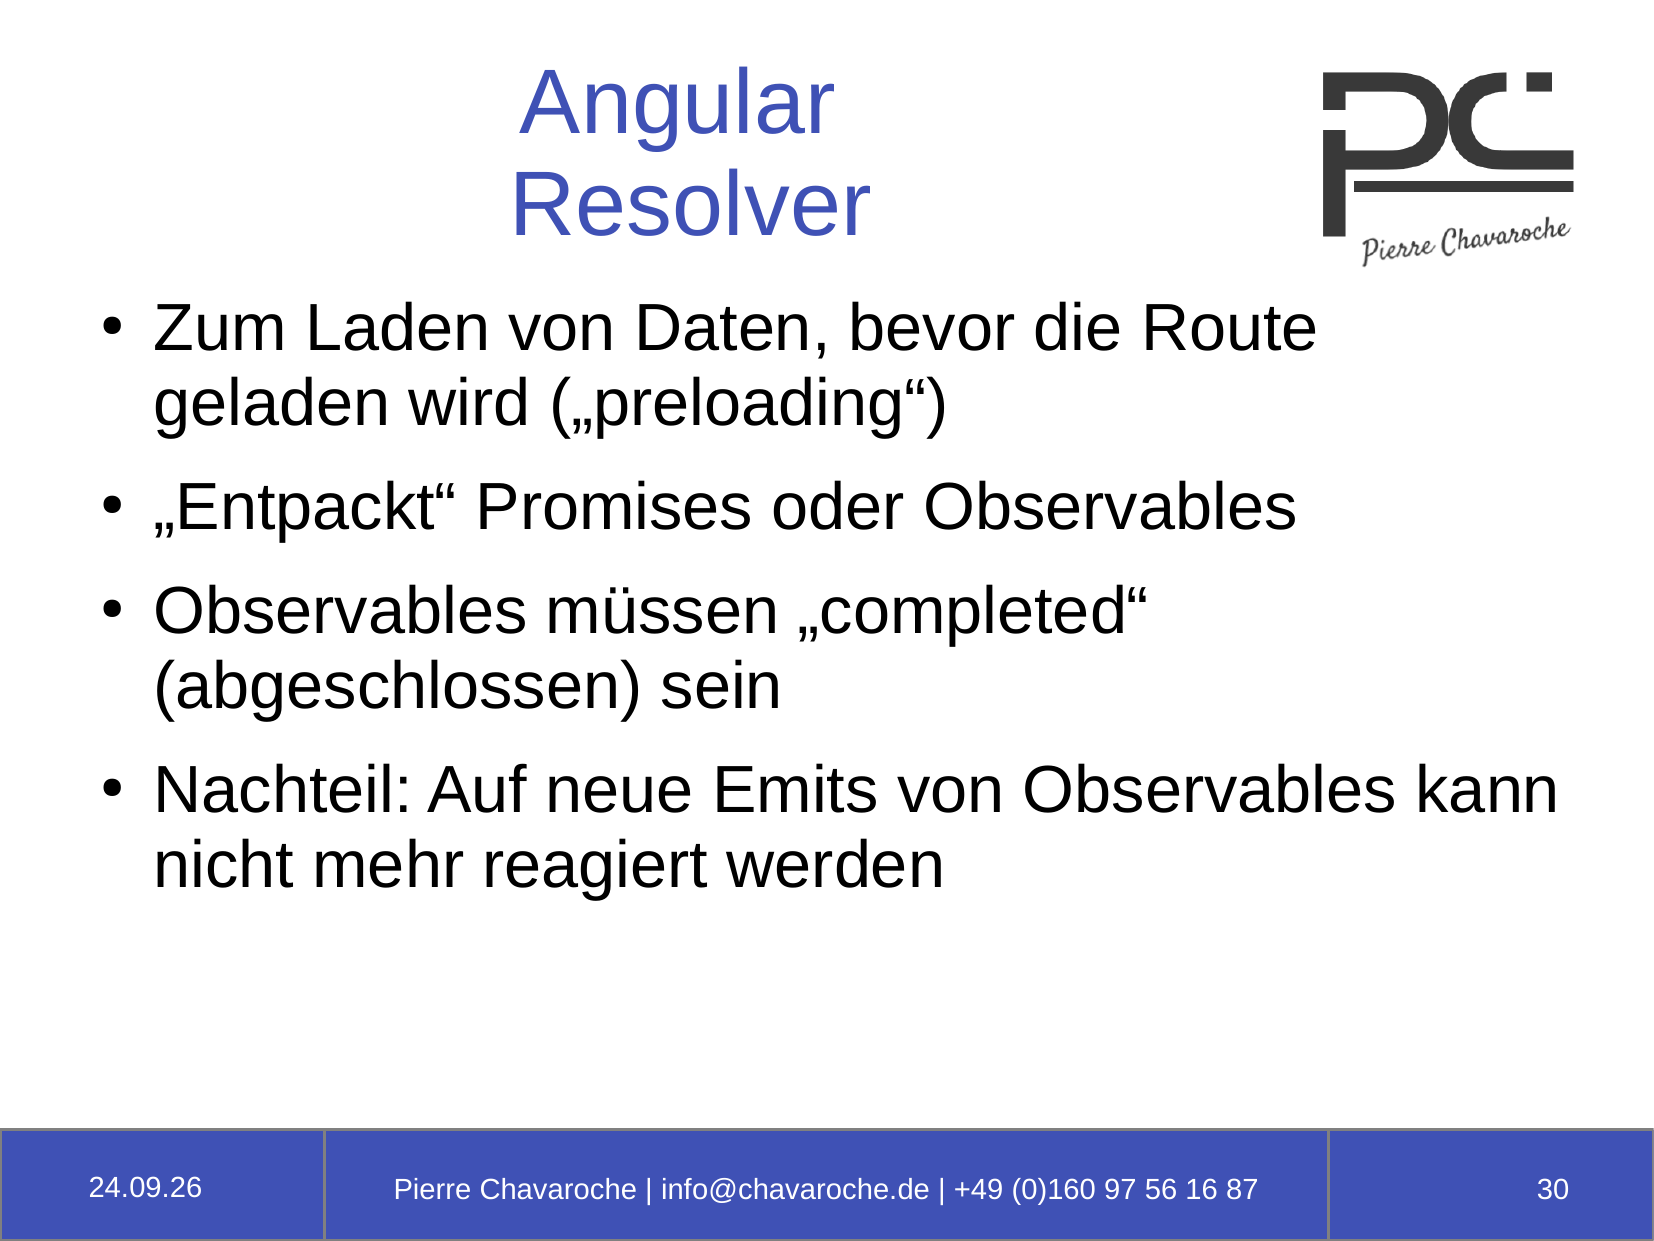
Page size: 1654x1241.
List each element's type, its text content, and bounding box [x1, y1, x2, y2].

picture [1307, 29, 1589, 311]
title Angular Resolver [82, 49, 1300, 257]
list Zum Laden von Daten, bevor die Route geladen wird („preloading“) „Entpackt“ Promises oder Observables Observables müssen „completed“ (abgeschlossen) sein Nachteil: Auf neue Emits von Observables kann nicht mehr reagiert werden [82, 290, 1571, 1109]
